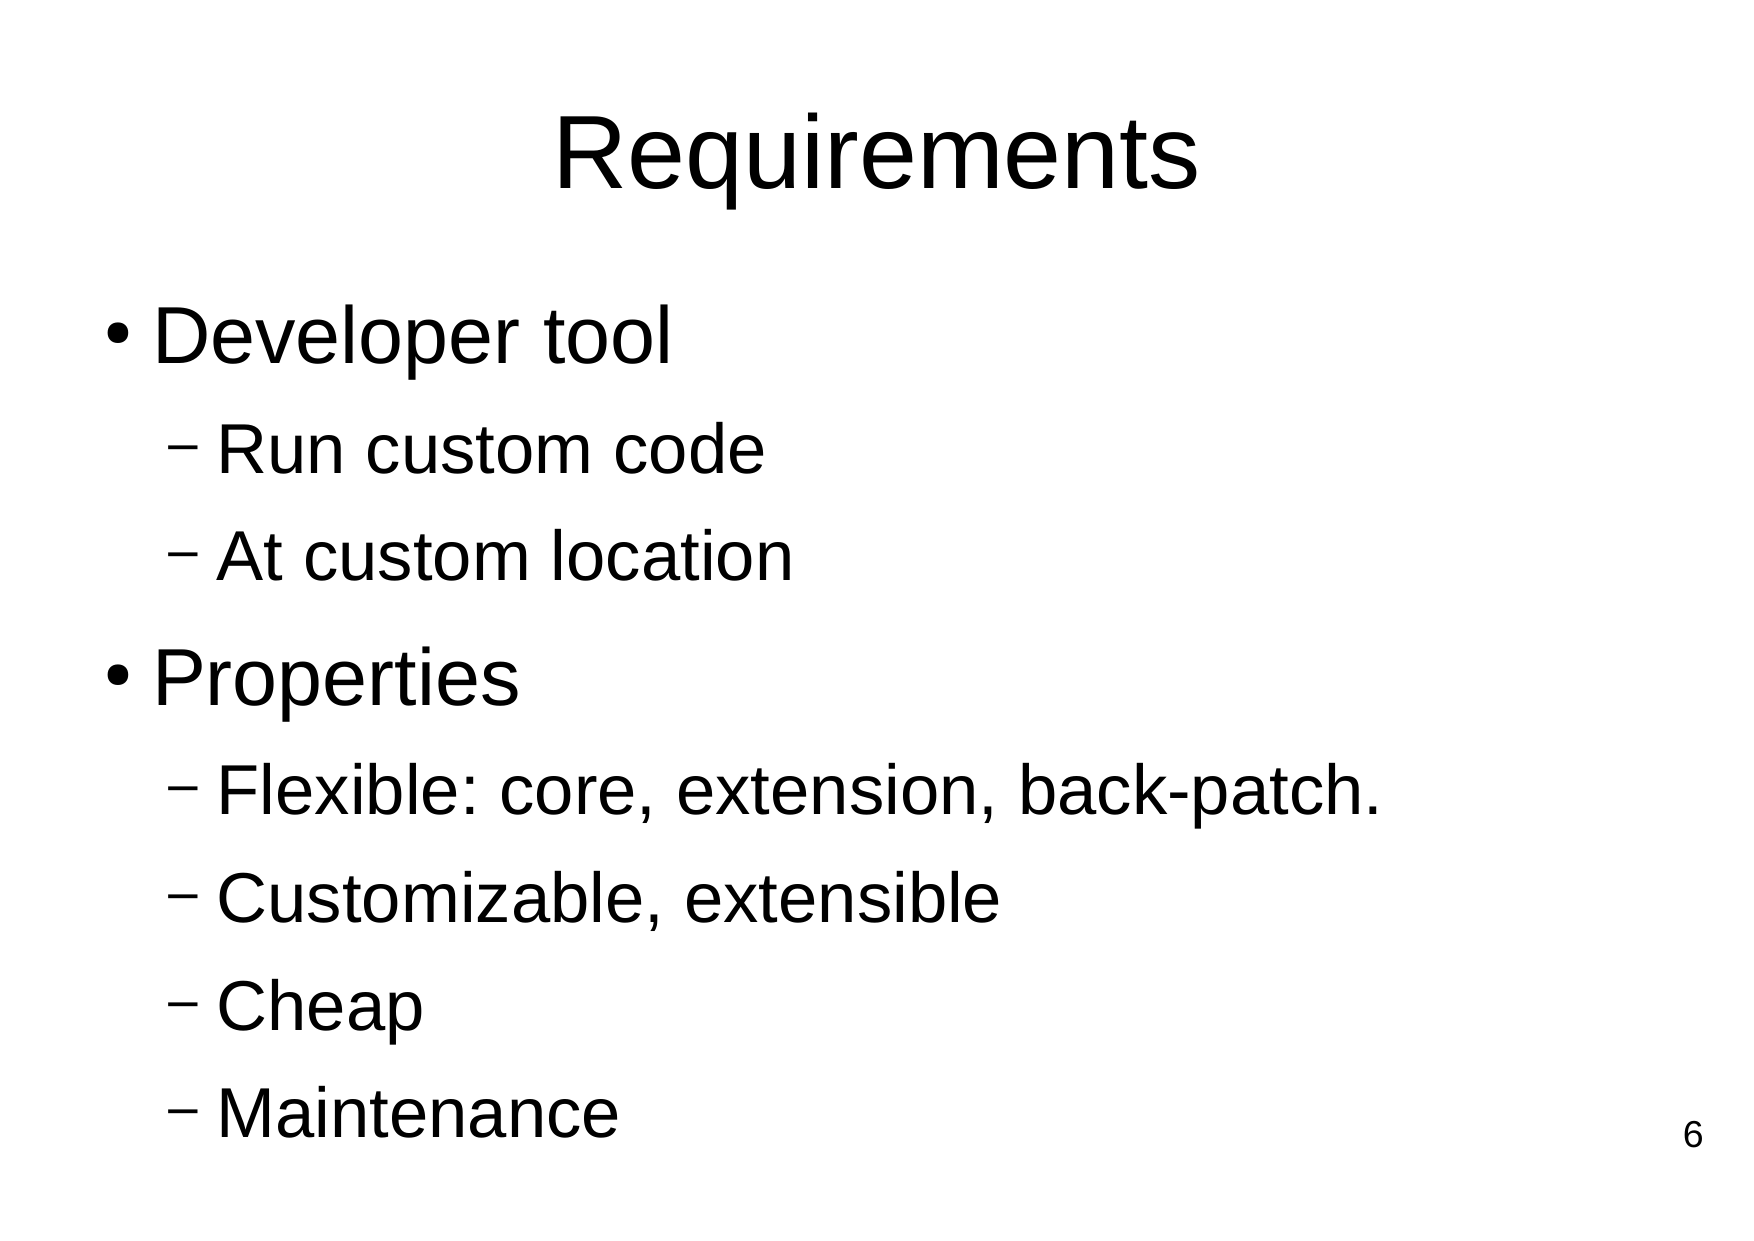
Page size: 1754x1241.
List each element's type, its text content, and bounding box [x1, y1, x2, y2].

title Requirements [87, 49, 1667, 257]
list Developer tool Run custom code At custom location Properties Flexible: core, extension, back-patch. Customizable, extensible Cheap Maintenance [87, 290, 1667, 1160]
text_box <number> [1447, 1106, 1719, 1201]
